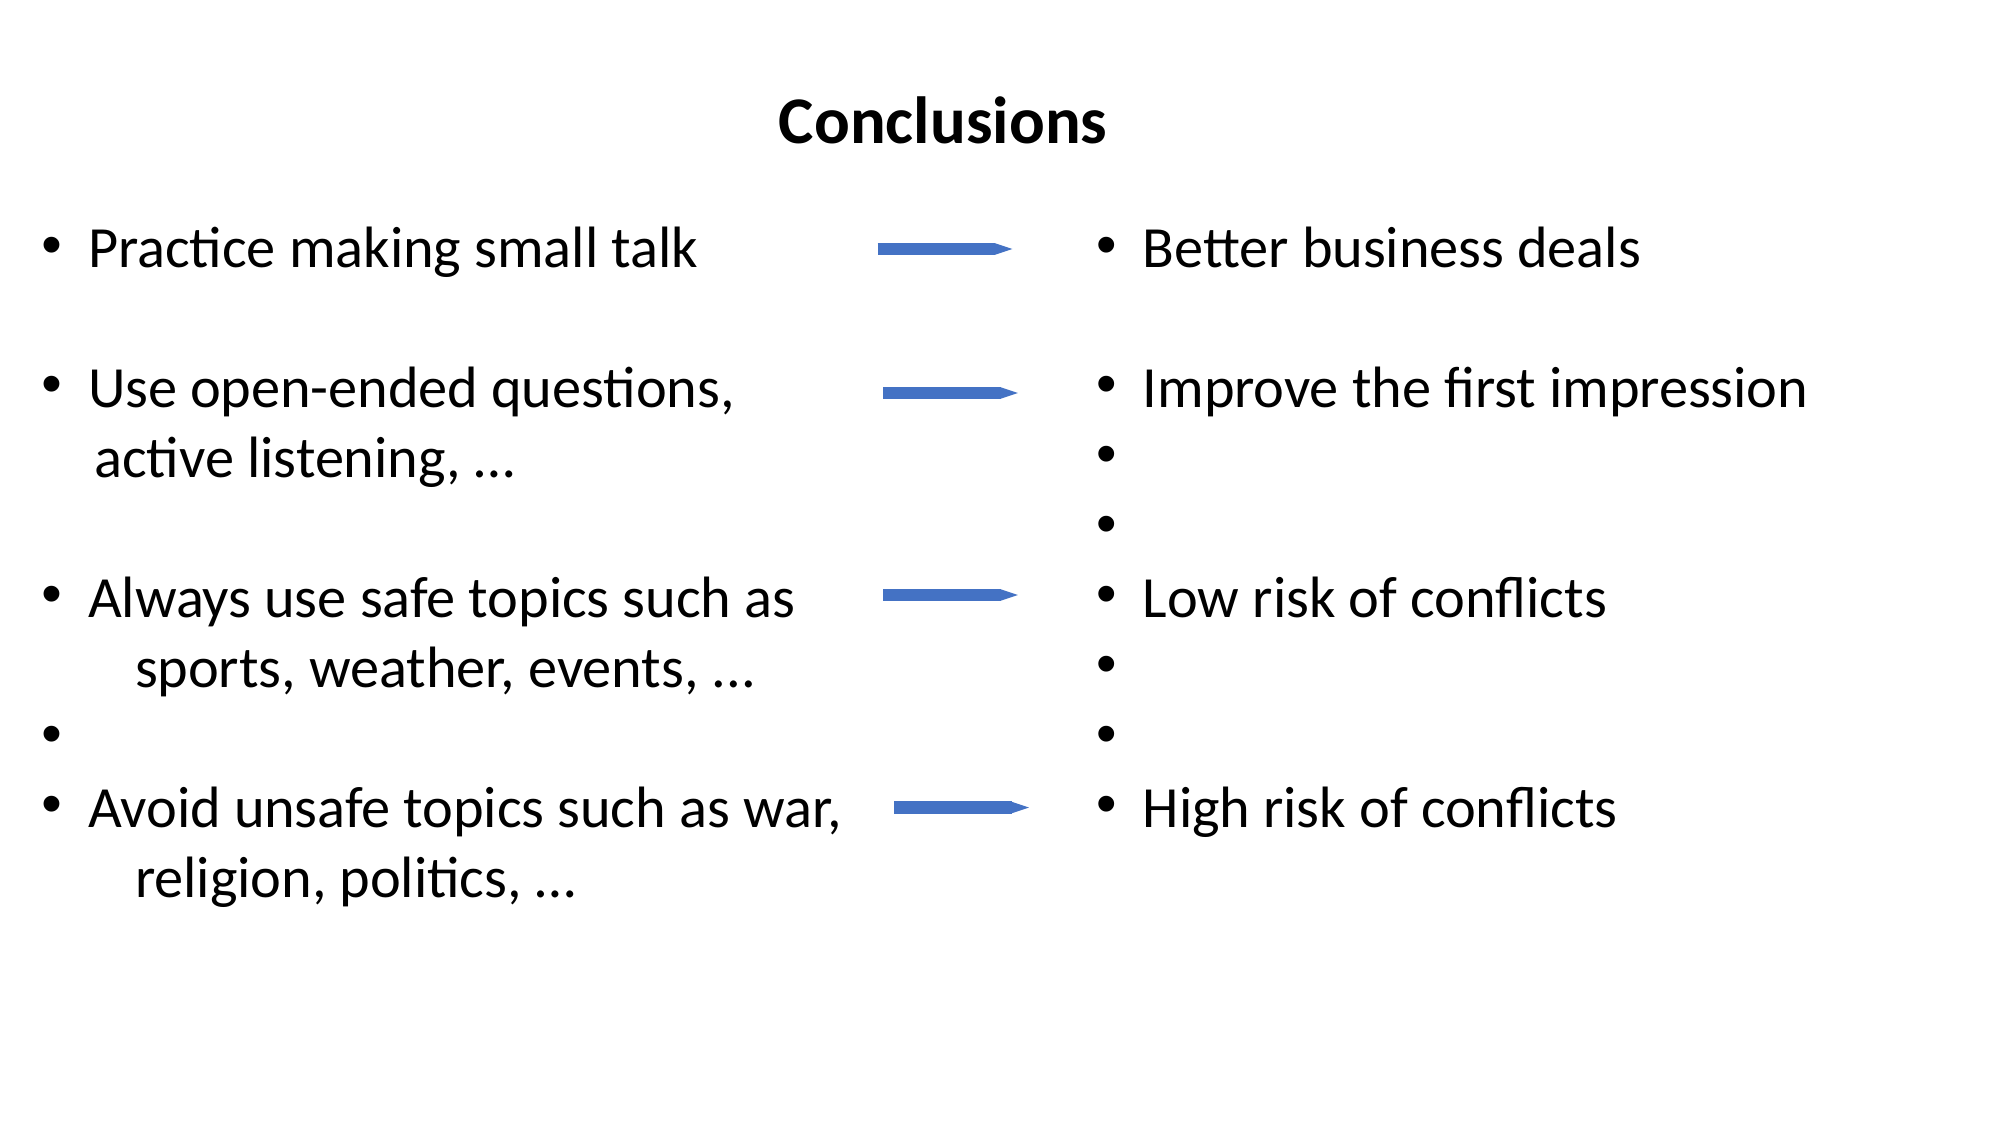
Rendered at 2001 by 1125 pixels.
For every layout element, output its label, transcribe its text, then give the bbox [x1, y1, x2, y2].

text_box Better business deals Improve the first impression Low risk of conflicts High risk of conflicts [1081, 201, 2000, 853]
text_box Practice making small talk Use open-ended questions, active listening, … Always use safe topics such as sports, weather, events, ... Avoid unsafe topics such as war, religion, politics, … [26, 201, 946, 924]
text_box Conclusions [763, 69, 1141, 166]
